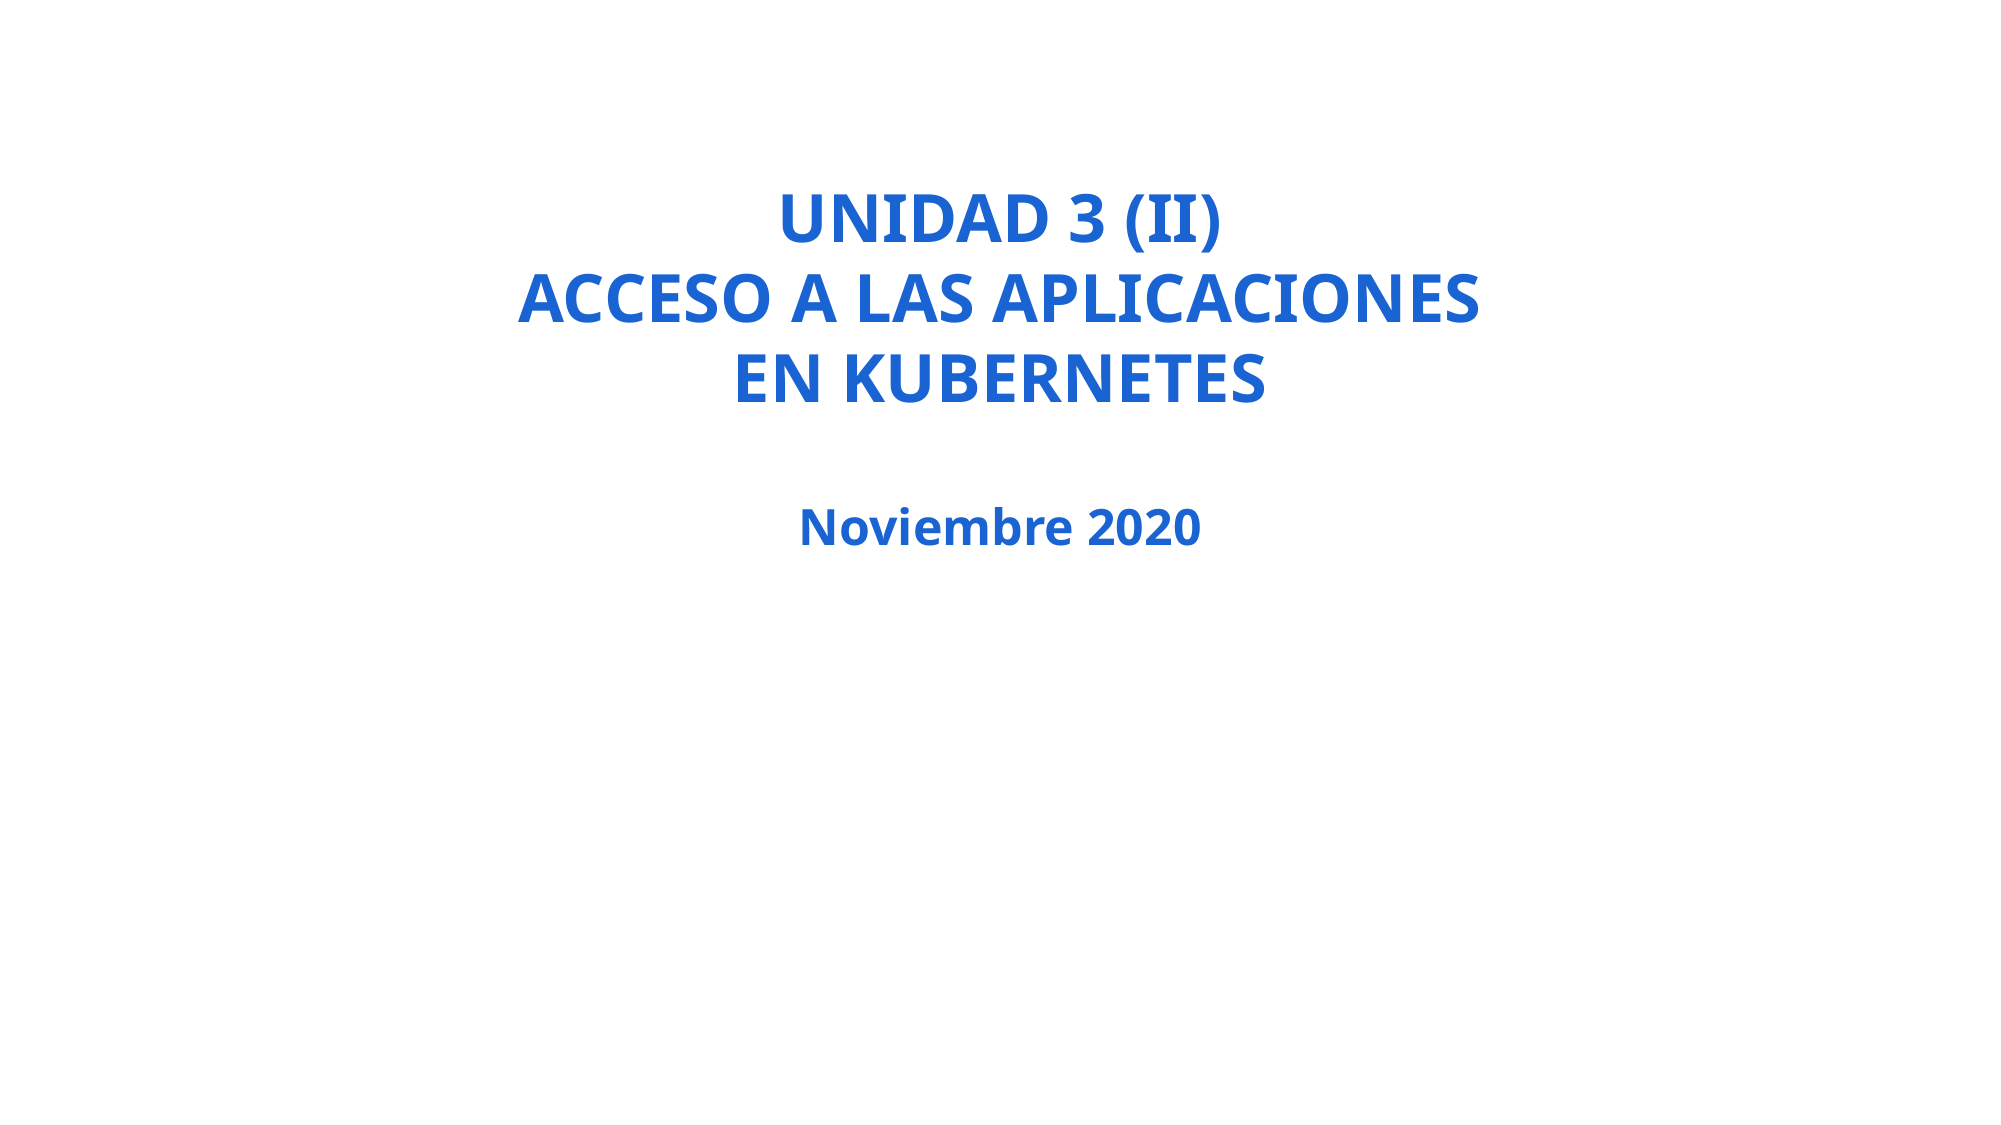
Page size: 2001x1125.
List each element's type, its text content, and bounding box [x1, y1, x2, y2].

text_box UNIDAD 3 (II) ACCESO A LAS APLICACIONES EN KUBERNETES Noviembre 2020 [461, 200, 1539, 531]
